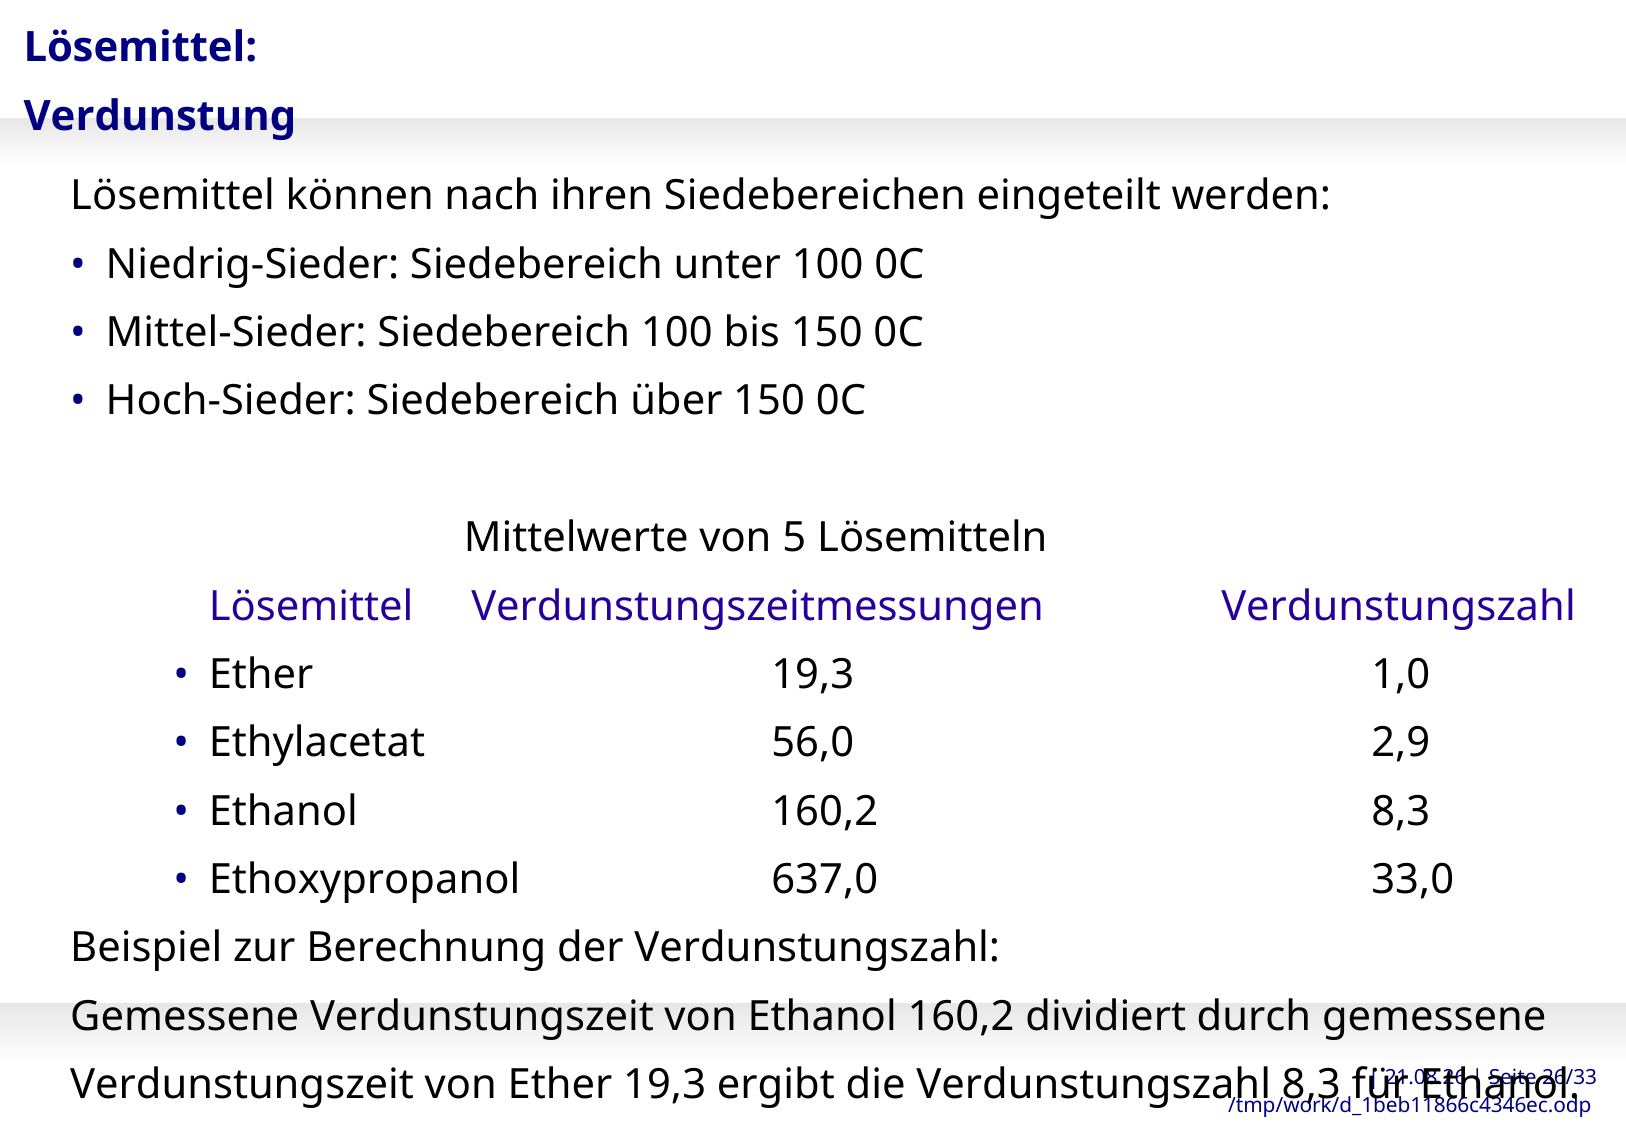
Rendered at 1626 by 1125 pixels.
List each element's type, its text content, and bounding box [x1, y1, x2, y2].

title Lösemittel: Verdunstung [23, 5, 1600, 154]
list Lösemittel können nach ihren Siedebereichen eingeteilt werden: Niedrig-Sieder: Siedebereich unter 100 0C Mittel-Sieder: Siedebereich 100 bis 150 0C Hoch-Sieder: Siedebereich über 150 0C Mittelwerte von 5 Lösemitteln Lösemittel Verdunstungszeitmessungen Verdunstungszahl Ether 19,3 1,0 Ethylacetat 56,0 2,9 Ethanol 160,2 8,3 Ethoxypropanol 637,0 33,0 Beispiel zur Berechnung der Verdunstungszahl: Gemessene Verdunstungszeit von Ethanol 160,2 dividiert durch gemessene Verdunstungszeit von Ether 19,3 ergibt die Verdunstungszahl 8,3 für Ethanol. [23, 153, 1588, 989]
